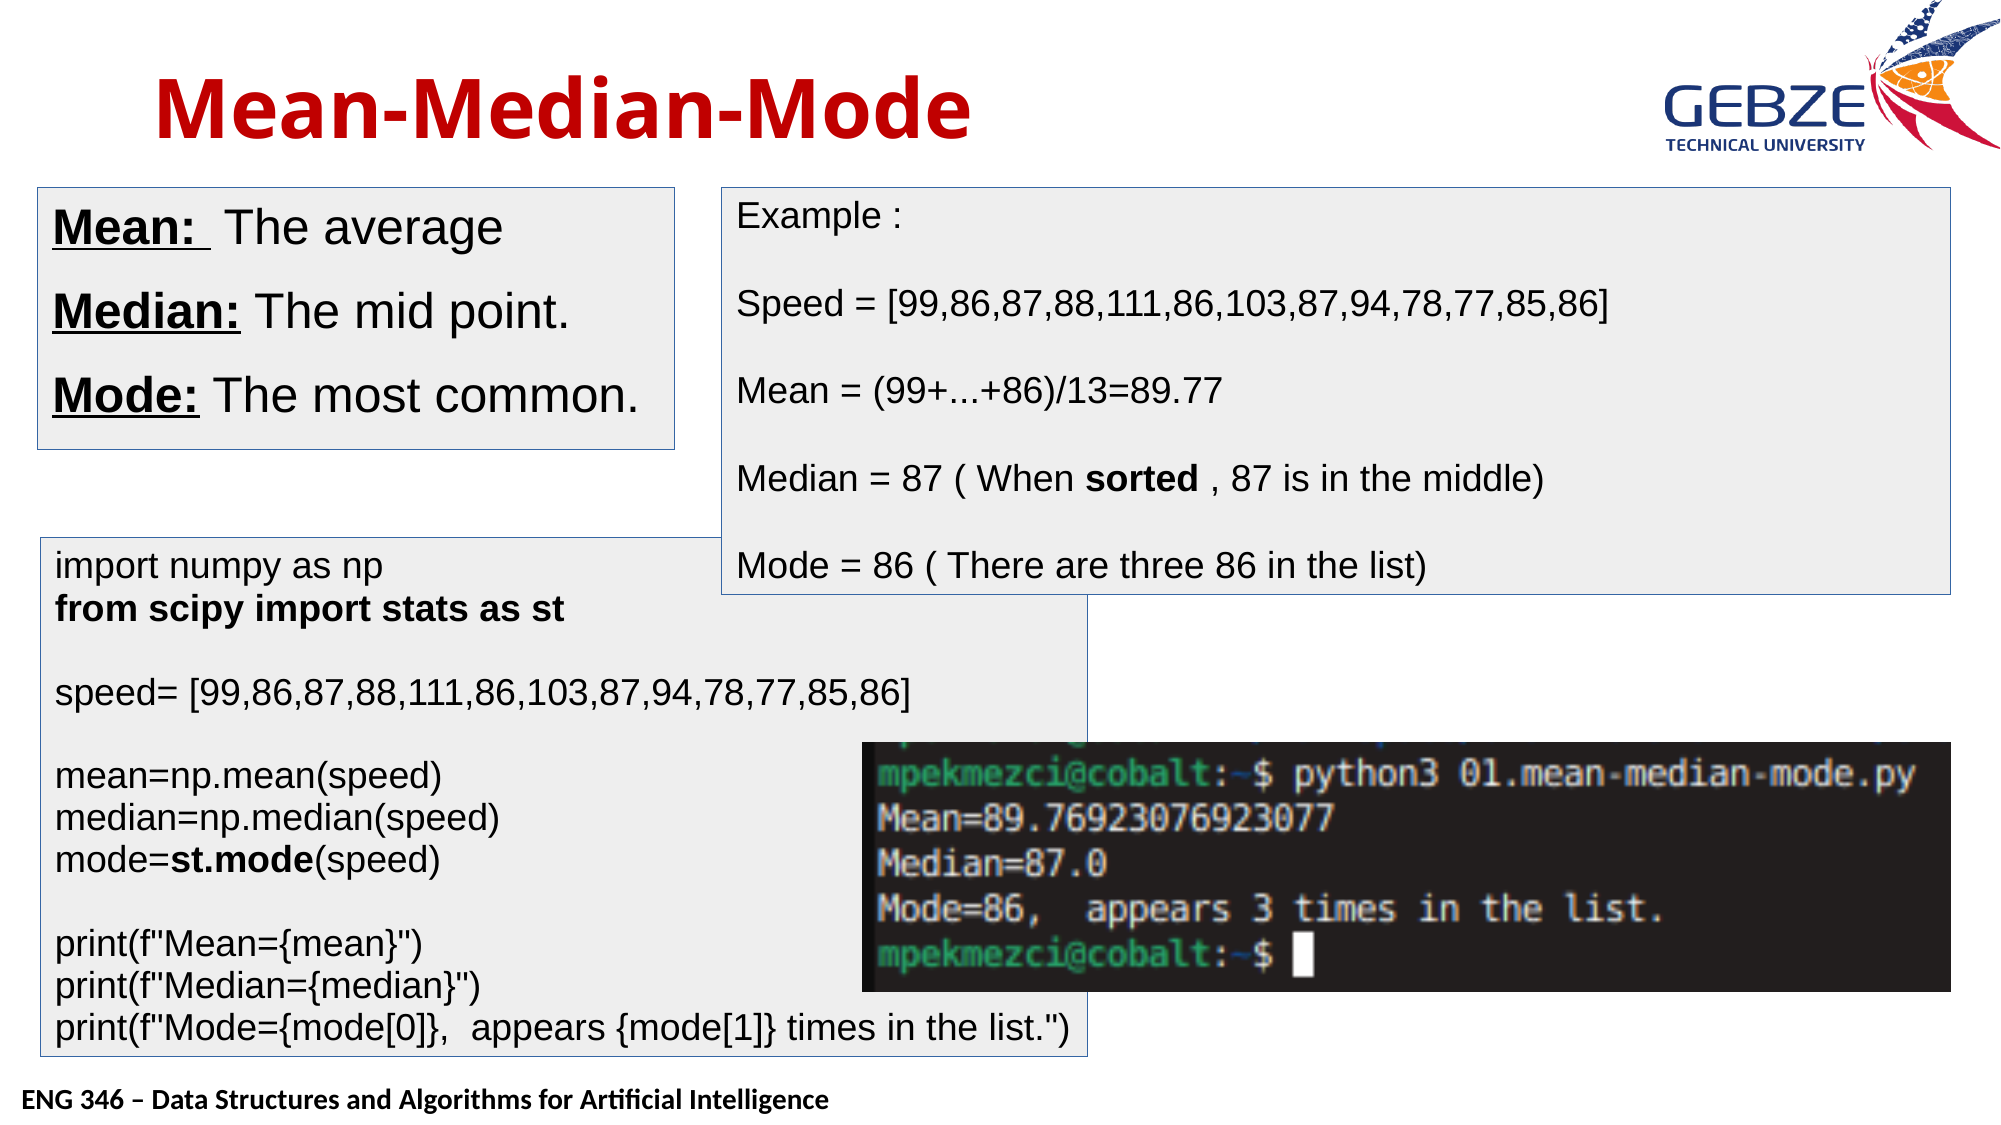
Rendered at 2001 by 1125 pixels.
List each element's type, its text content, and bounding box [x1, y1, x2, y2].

picture [1665, 0, 2001, 151]
picture [862, 742, 1951, 992]
text_box Mean: The average Median: The mid point. Mode: The most common. [37, 187, 675, 450]
title Mean-Median-Mode [137, 59, 1650, 165]
text_box Example : Speed = [99,86,87,88,111,86,103,87,94,78,77,85,86] Mean = (99+...+86)/13=89.77 Median = 87 ( When sorted , 87 is in the middle) Mode = 86 ( There are three 86 in the list) [721, 187, 1951, 595]
text_box import numpy as np from scipy import stats as st speed= [99,86,87,88,111,86,103,87,94,78,77,85,86] mean=np.mean(speed) median=np.median(speed) mode=st.mode(speed) print(f"Mean={mean}") print(f"Median={median}") print(f"Mode={mode[0]}, appears {mode[1]} times in the list.") [40, 537, 1088, 1057]
